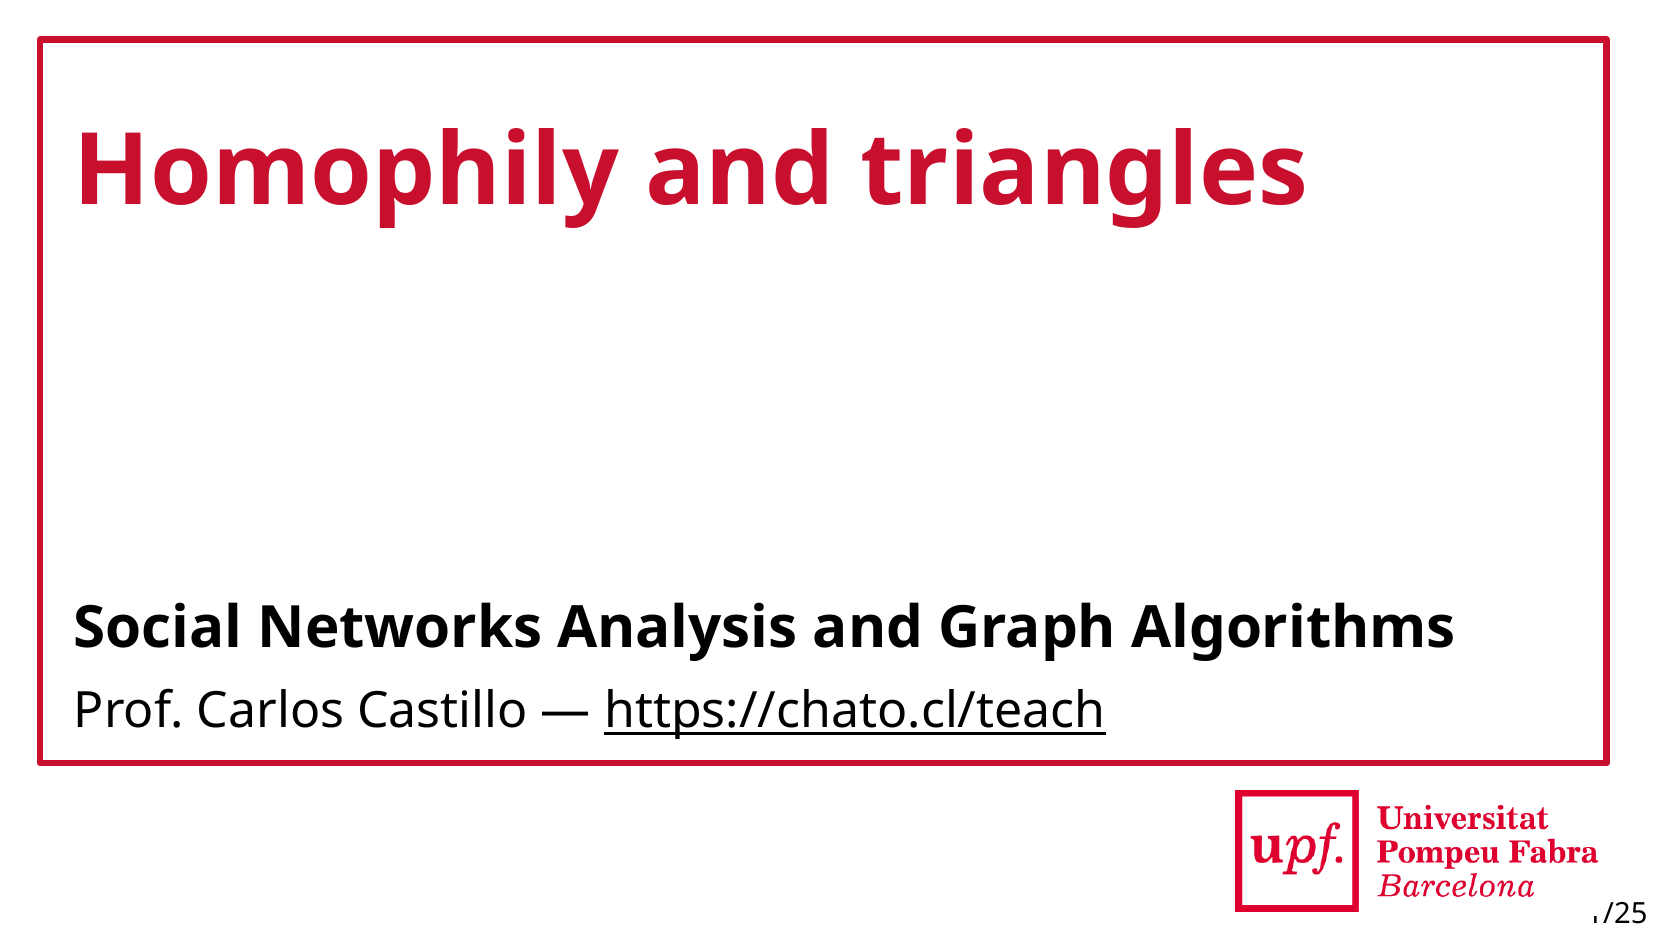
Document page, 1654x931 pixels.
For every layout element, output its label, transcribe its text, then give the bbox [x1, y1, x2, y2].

picture [1229, 785, 1604, 916]
chart [770, 589, 889, 649]
text_box Homophily and triangles Social Networks Analysis and Graph Algorithms Prof. Carlos Castillo — https://chato.cl/teach [73, 77, 1562, 734]
